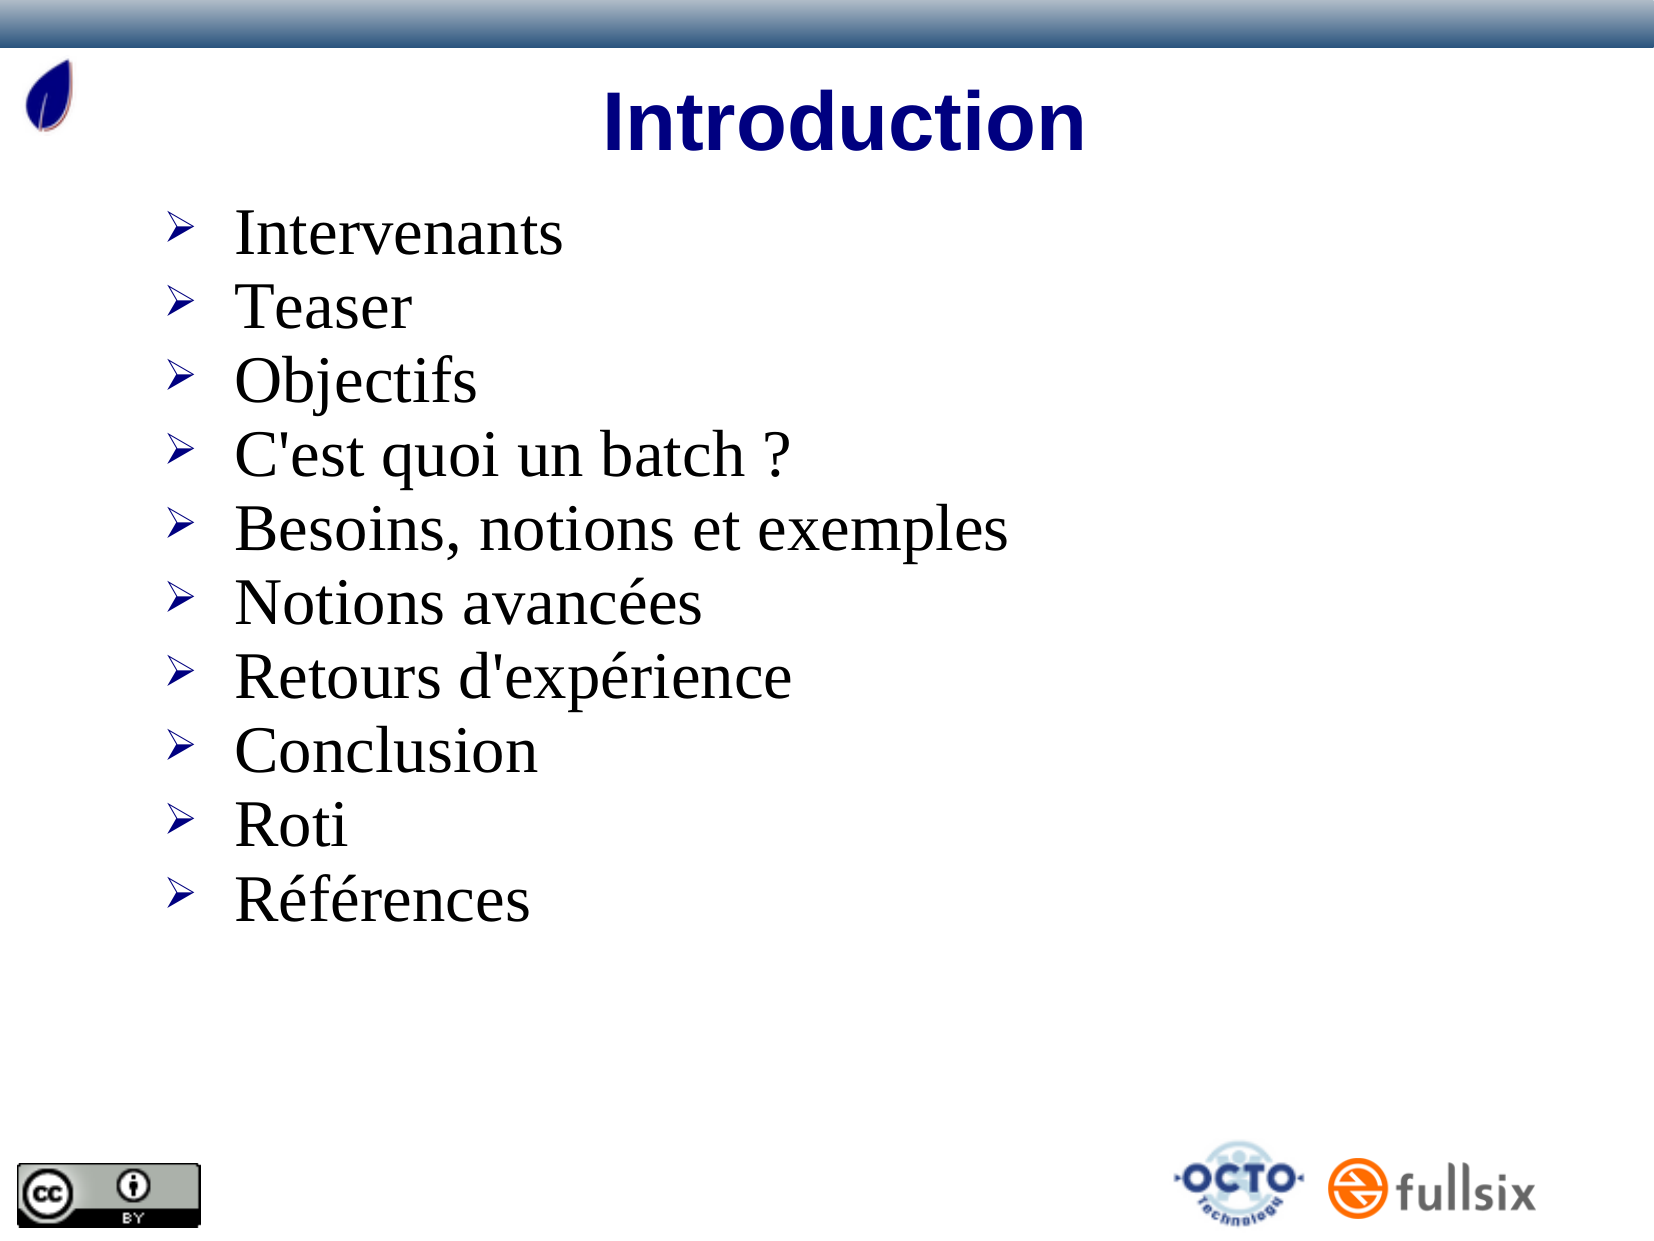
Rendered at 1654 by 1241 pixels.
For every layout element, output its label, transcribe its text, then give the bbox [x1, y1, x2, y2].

picture [1166, 1163, 1313, 1235]
title Introduction [156, 55, 1534, 188]
picture [17, 1163, 201, 1228]
list Intervenants Teaser Objectifs C'est quoi un batch ? Besoins, notions et exemples Notions avancées Retours d'expérience Conclusion Roti Références [151, 194, 1532, 1163]
picture [14, 55, 89, 136]
picture [1328, 1158, 1536, 1219]
